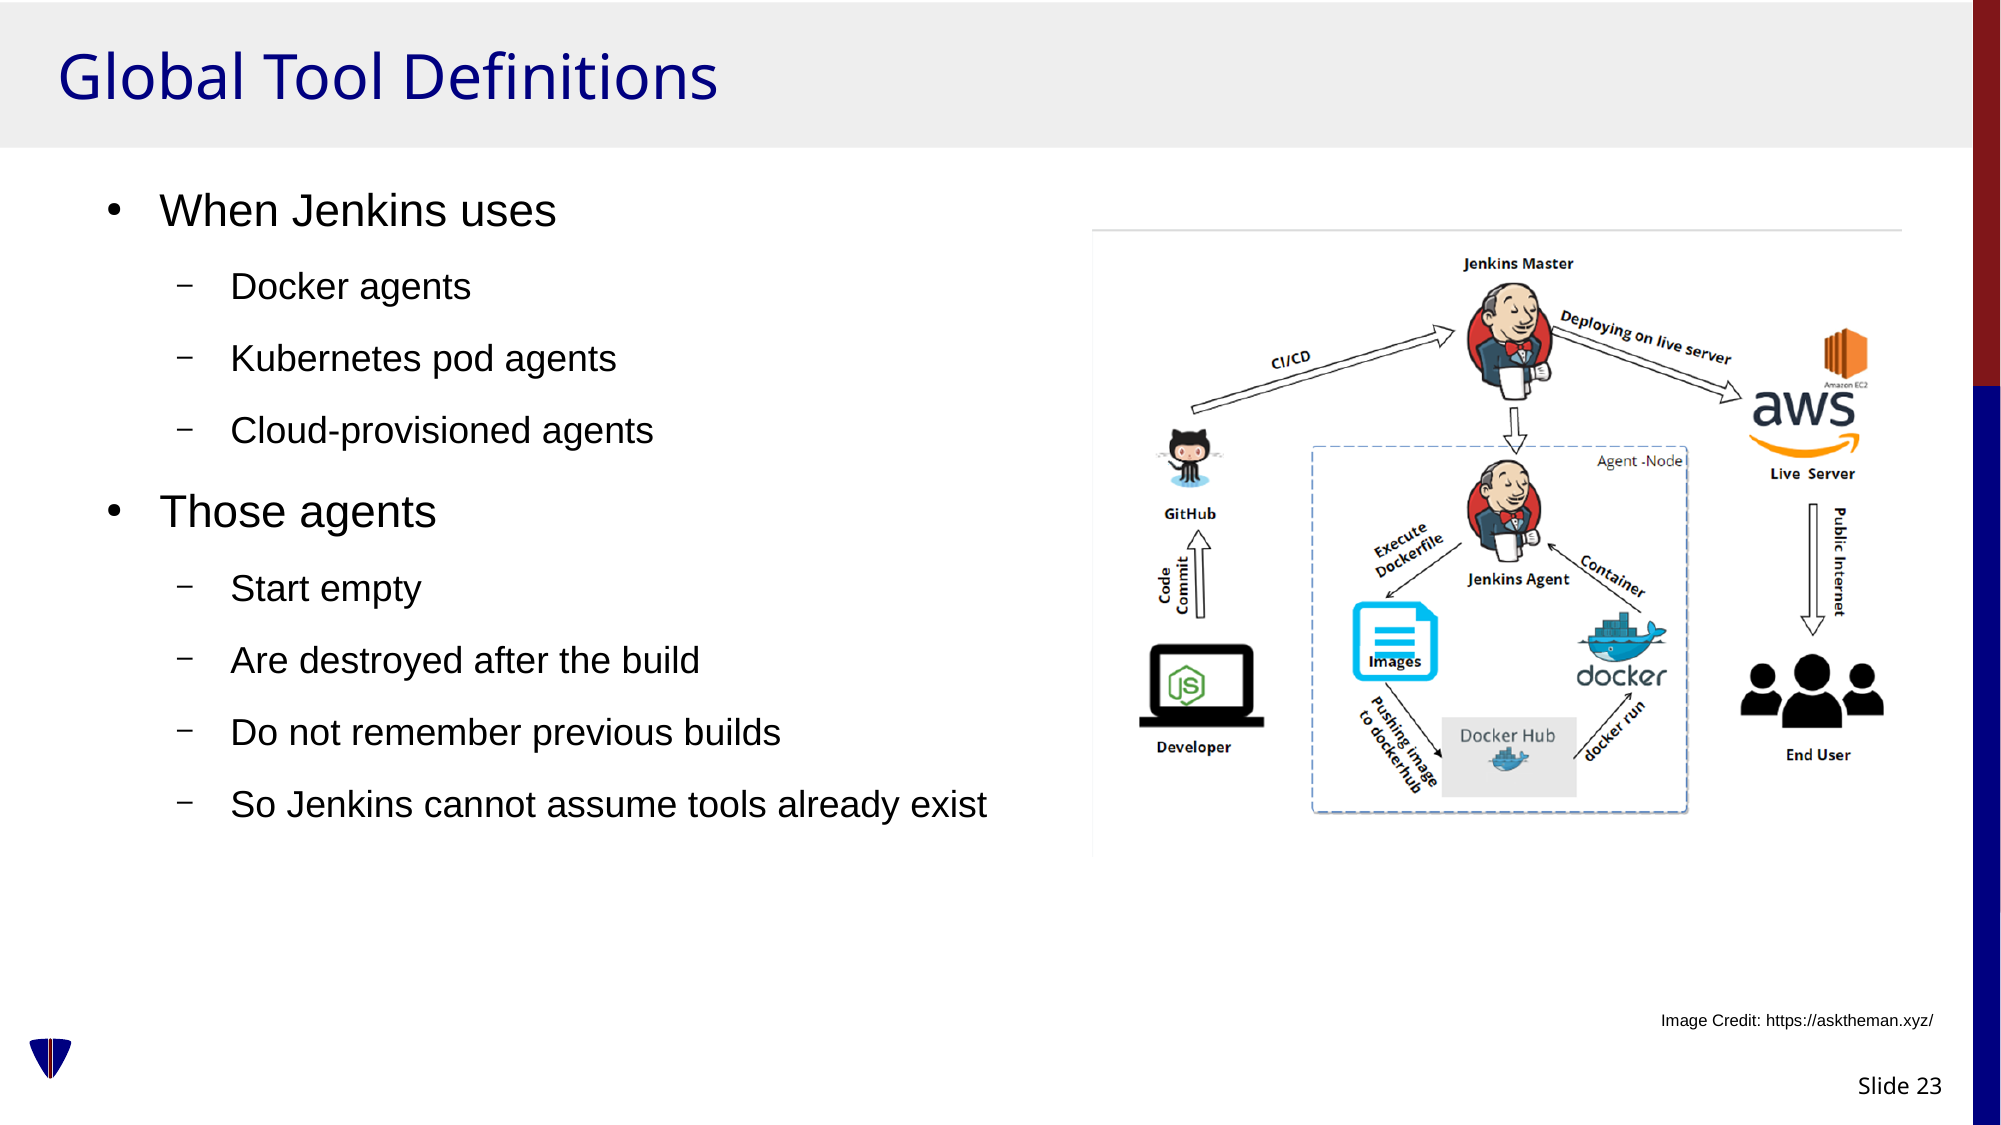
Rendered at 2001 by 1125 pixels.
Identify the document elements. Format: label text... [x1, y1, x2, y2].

list When Jenkins uses Docker agents Kubernetes pod agents Cloud-provisioned agents Those agents Start empty Are destroyed after the build Do not remember previous builds So Jenkins cannot assume tools already exist [88, 177, 1004, 1034]
picture [1092, 229, 1902, 857]
text_box Image Credit: https://asktheman.xyz/ [1033, 1003, 1949, 1063]
title Global Tool Definitions [0, 2, 1973, 148]
